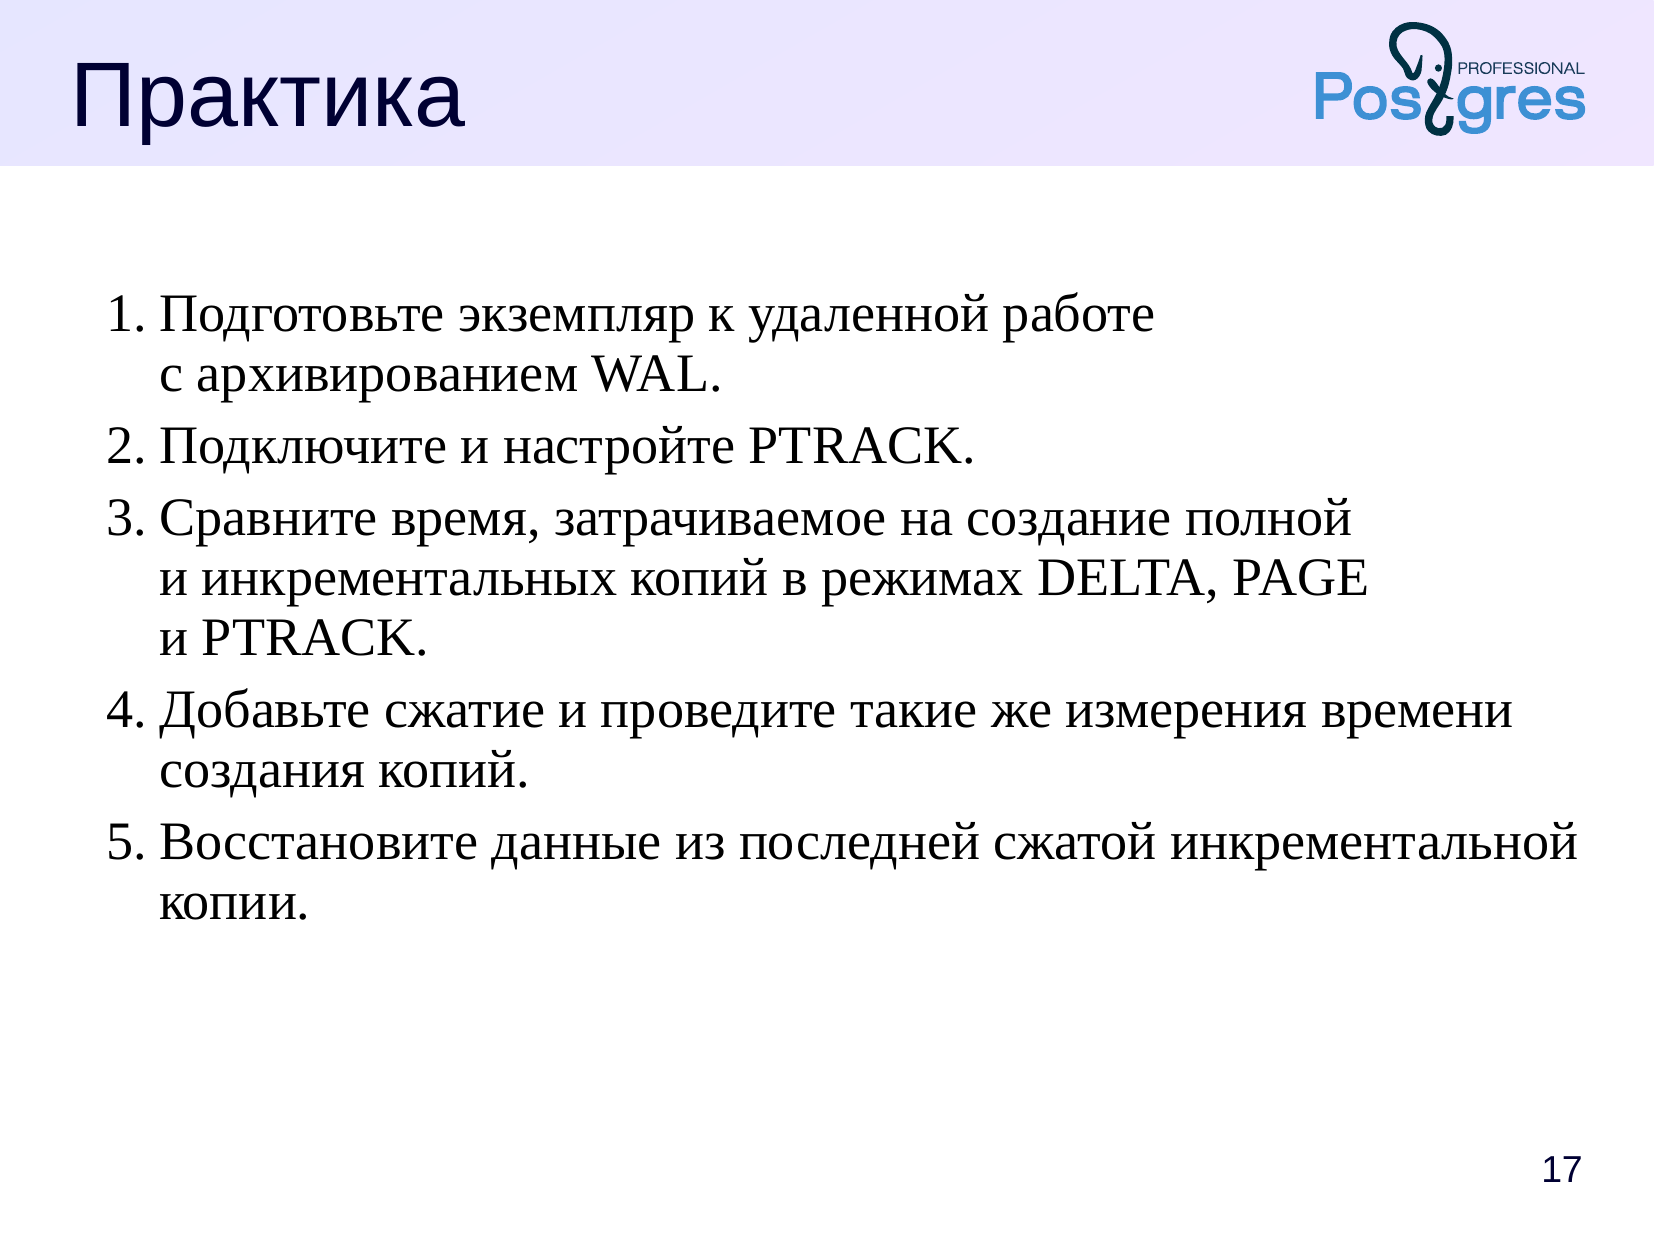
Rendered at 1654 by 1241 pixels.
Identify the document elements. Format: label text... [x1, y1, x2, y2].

list Подготовьте экземпляр к удаленной работе с архивированием WAL. Подключите и настройте PTRACK. Сравните время, затрачиваемое на создание полной и инкрементальных копий в режимах DELTA, PAGE и PTRACK. Добавьте сжатие и проведите такие же измерения времени создания копий. Восстановите данные из последней сжатой инкрементальной копии. [70, 283, 1583, 1134]
title Практика [70, 43, 1241, 147]
